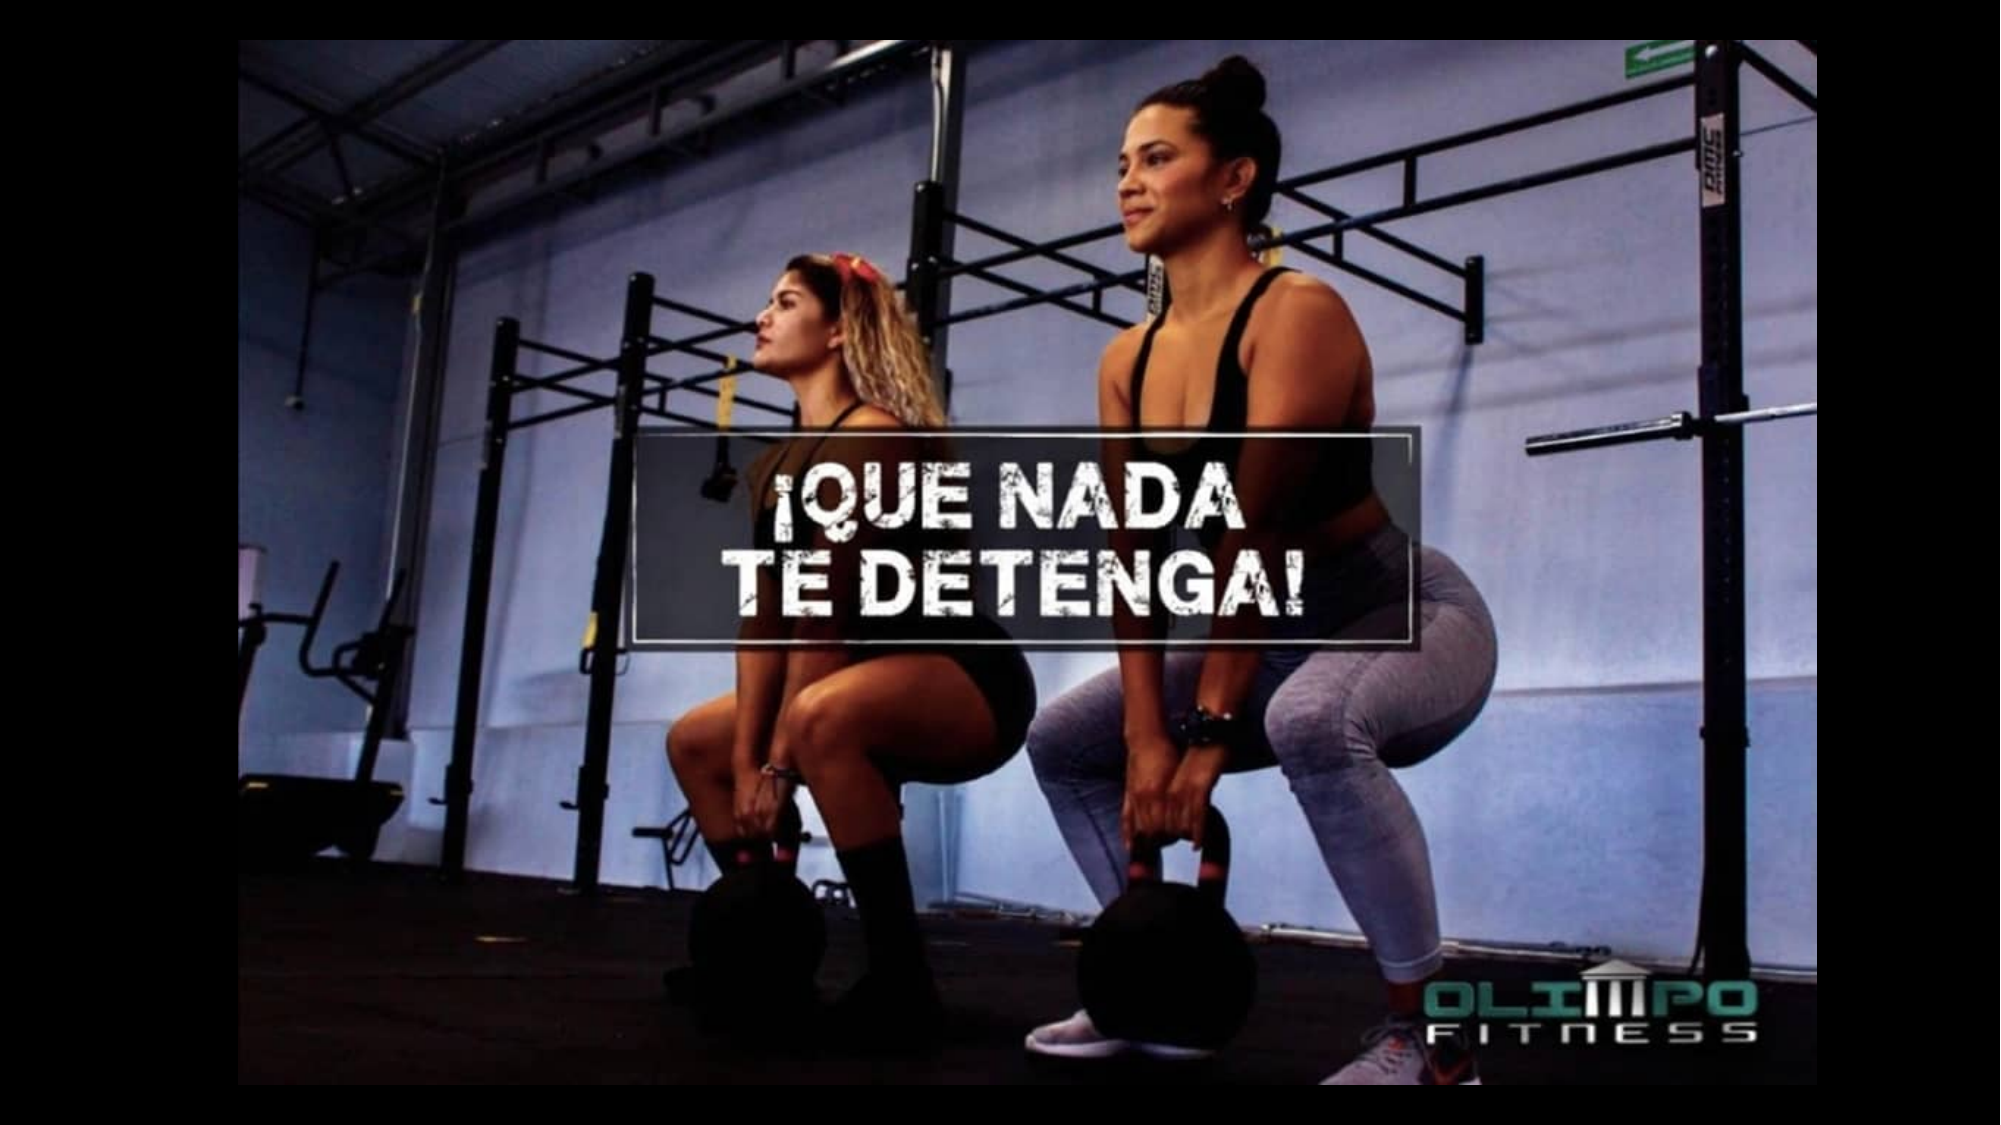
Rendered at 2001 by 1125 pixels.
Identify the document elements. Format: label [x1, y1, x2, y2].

picture [238, 40, 1817, 1085]
